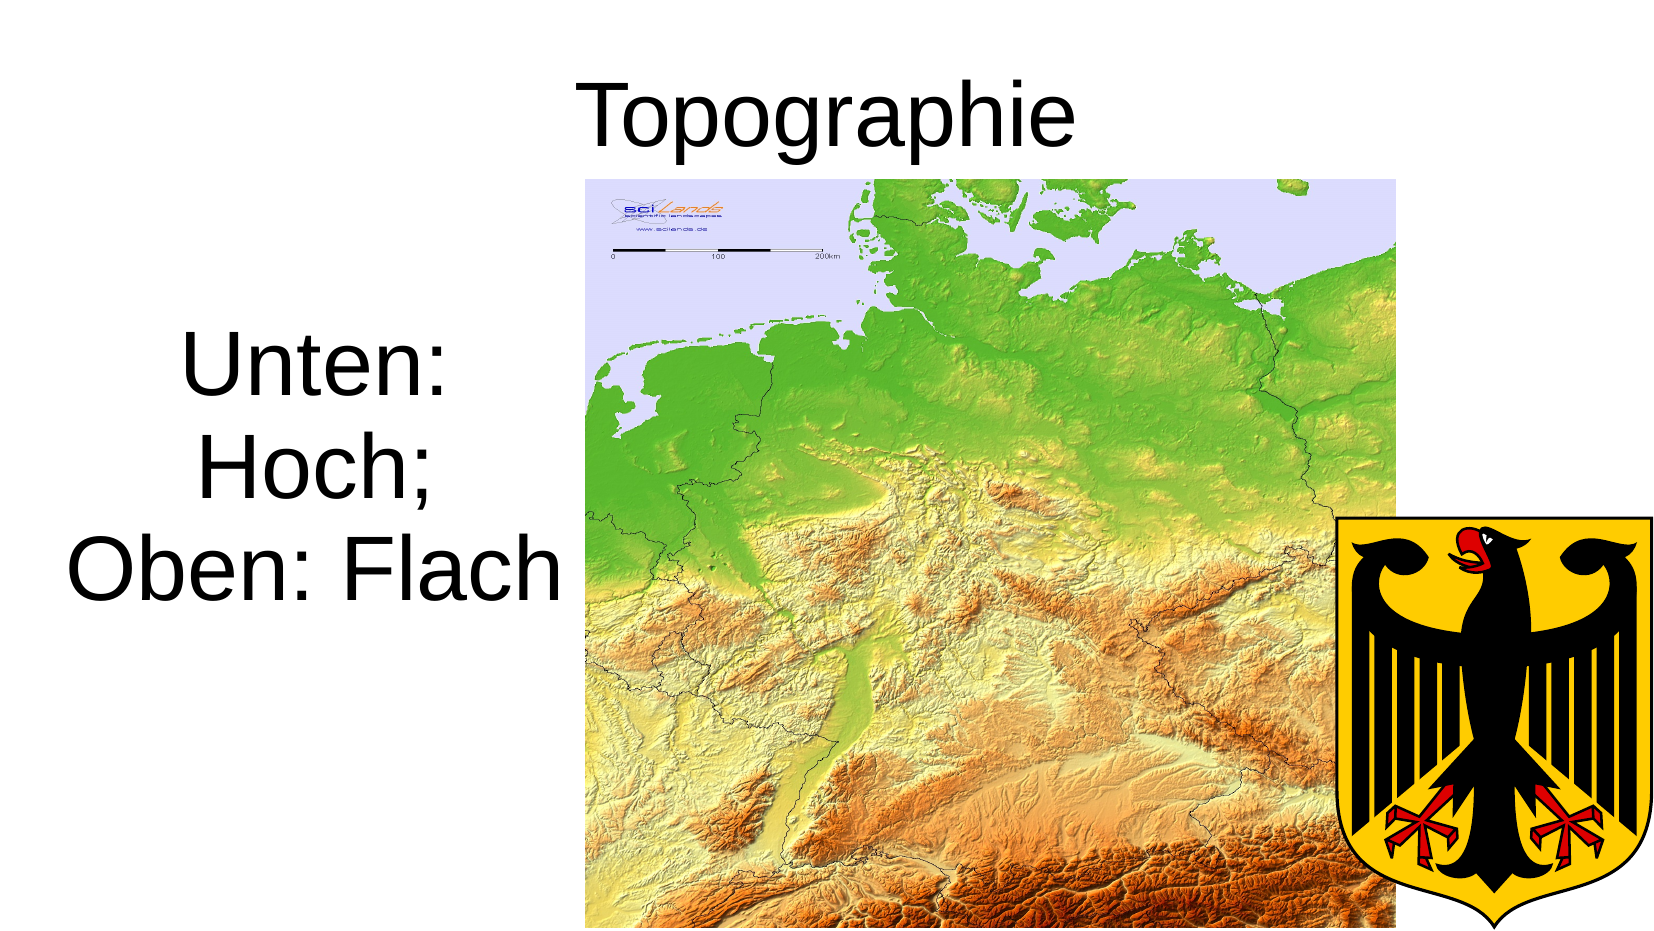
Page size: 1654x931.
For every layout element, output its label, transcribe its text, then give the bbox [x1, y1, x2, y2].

title Topographie [82, 37, 1571, 193]
title Unten: Hoch; Oben: Flach [60, 210, 571, 723]
picture [585, 179, 1654, 931]
